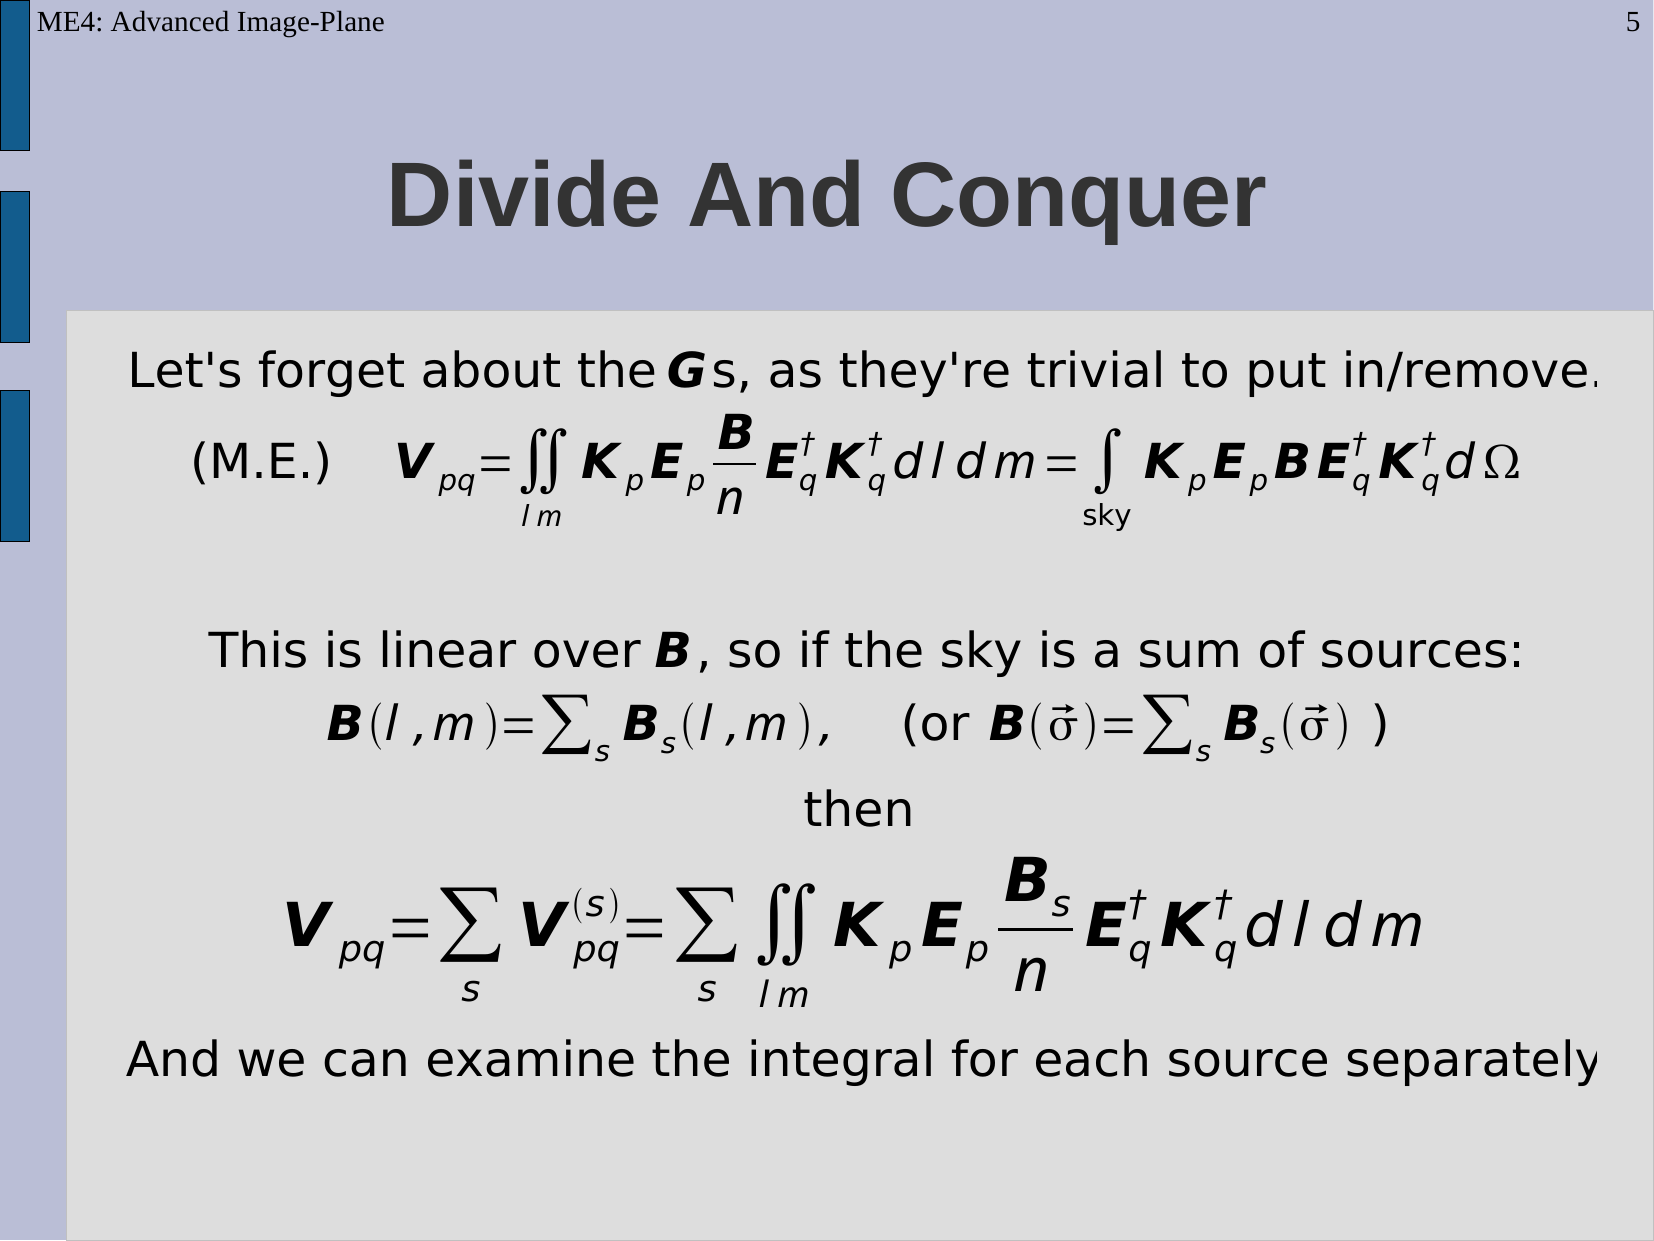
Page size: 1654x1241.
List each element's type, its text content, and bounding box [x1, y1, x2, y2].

title Divide And Conquer [121, 91, 1534, 299]
chart [118, 331, 1597, 1091]
